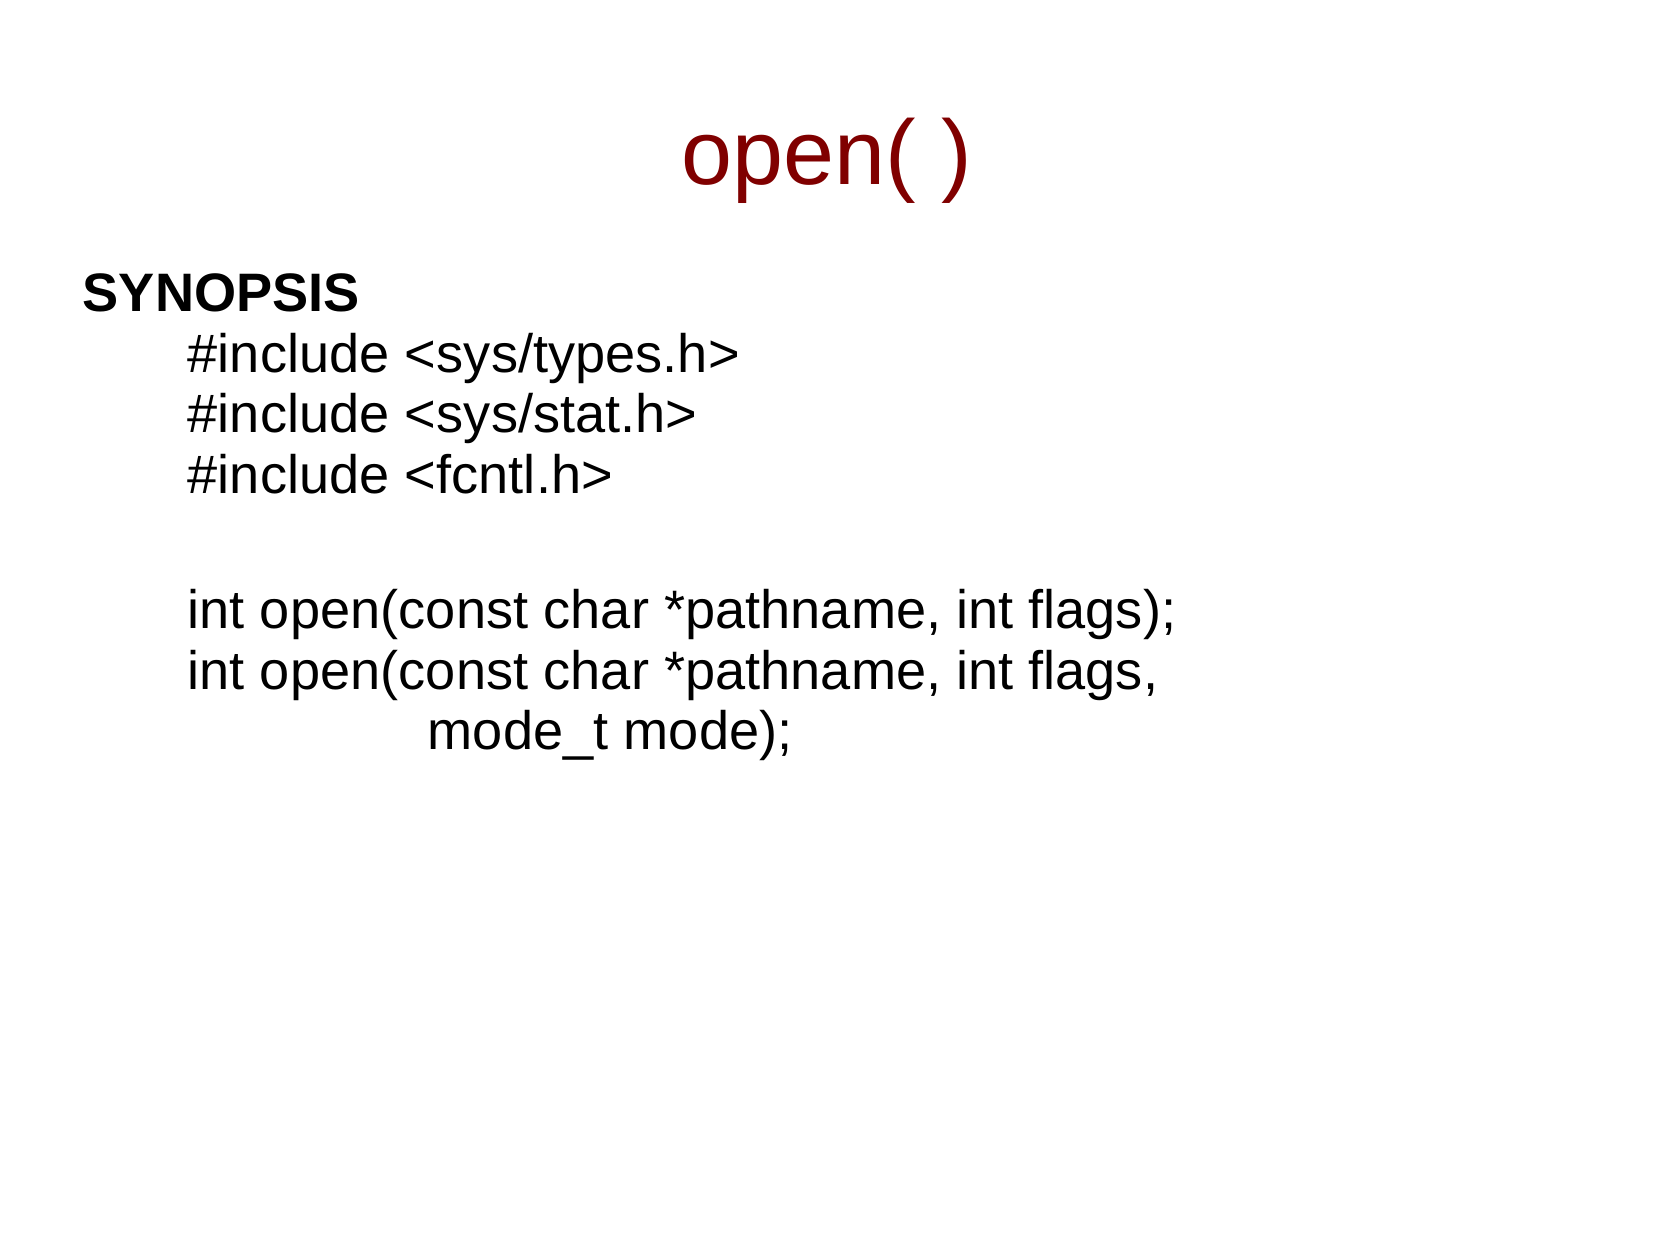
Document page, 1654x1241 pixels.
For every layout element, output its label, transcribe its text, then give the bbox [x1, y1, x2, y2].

title open( ) [82, 49, 1571, 256]
subtitle SYNOPSIS #include <sys/types.h> #include <sys/stat.h> #include <fcntl.h> int open(const char *pathname, int flags); int open(const char *pathname, int flags, mode_t mode); [82, 256, 1571, 768]
